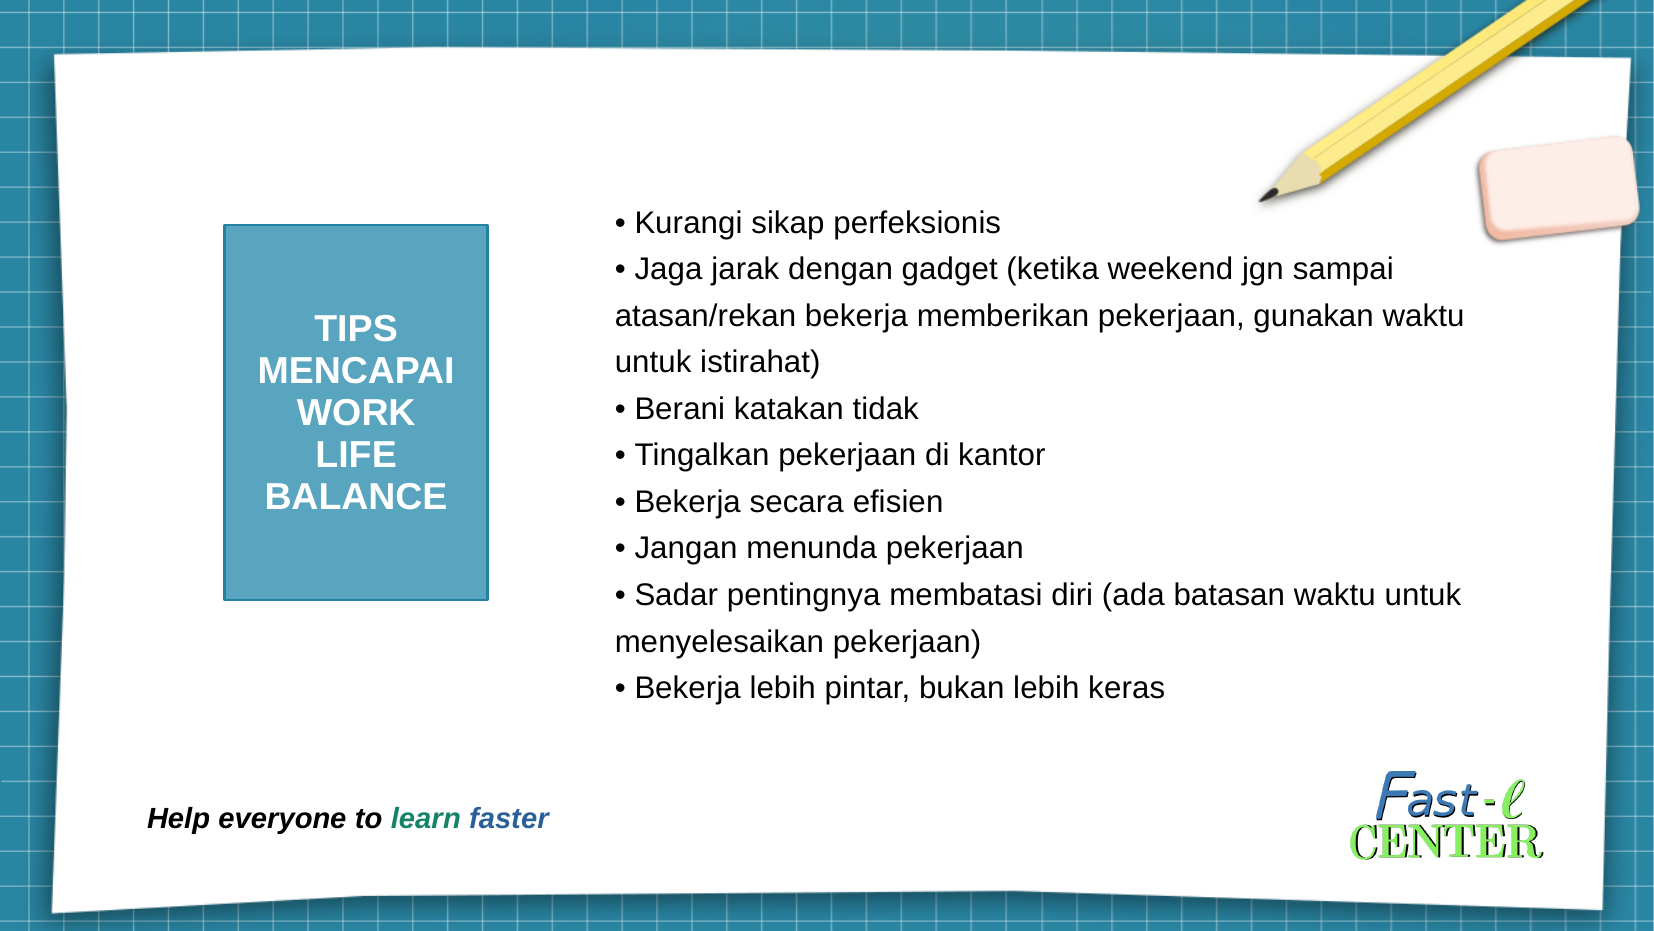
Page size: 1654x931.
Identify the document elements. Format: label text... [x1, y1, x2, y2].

text_box TIPS MENCAPAI WORK LIFE BALANCE [224, 225, 488, 601]
picture [0, 0, 1654, 931]
text_box • Kurangi sikap perfeksionis • Jaga jarak dengan gadget (ketika weekend jgn sampai atasan/rekan bekerja memberikan pekerjaan, gunakan waktu untuk istirahat) • Berani katakan tidak • Tingalkan pekerjaan di kantor • Bekerja secara efisien • Jangan menunda pekerjaan • Sadar pentingnya membatasi diri (ada batasan waktu untuk menyelesaikan pekerjaan) • Bekerja lebih pintar, bukan lebih keras [600, 197, 1482, 713]
text_box Help everyone to learn faster [132, 791, 658, 839]
